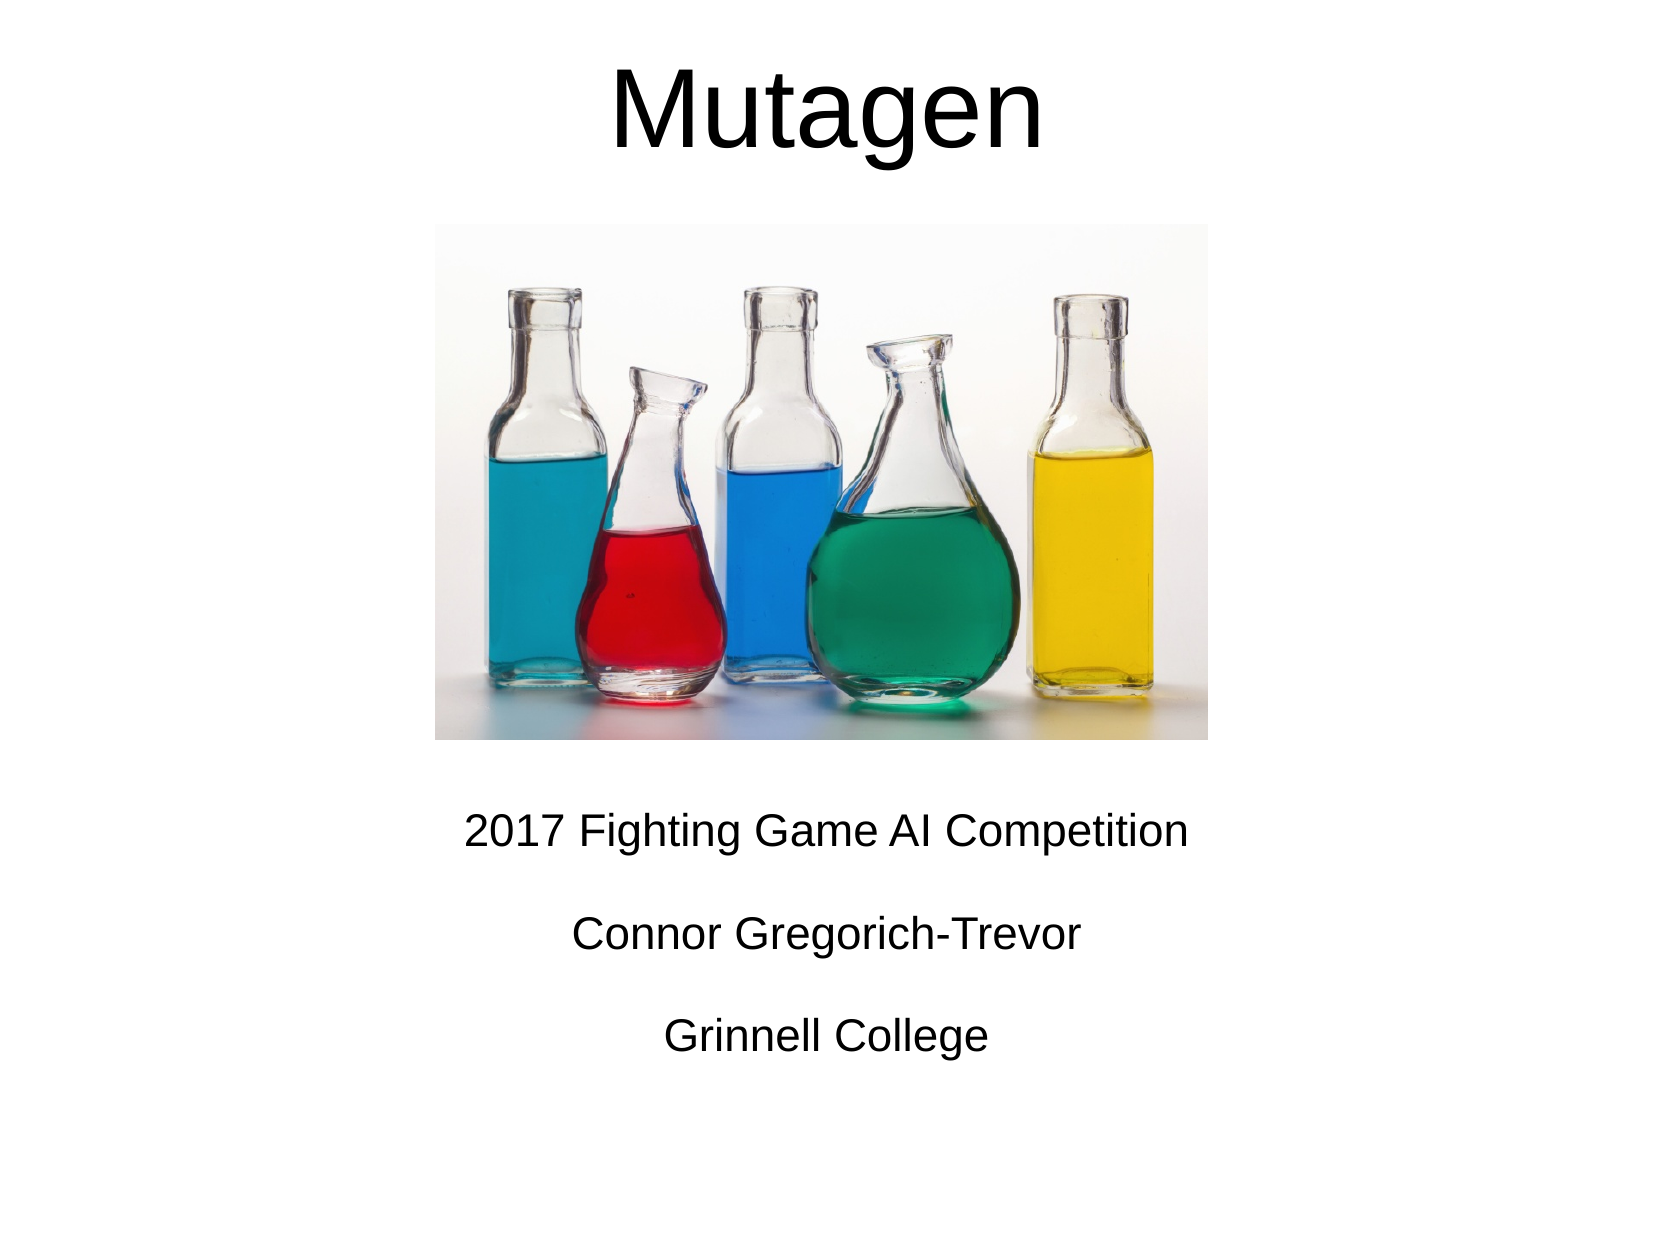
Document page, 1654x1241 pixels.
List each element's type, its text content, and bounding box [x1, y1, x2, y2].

subtitle Mutagen 2017 Fighting Game AI Competition Connor Gregorich-Trevor Grinnell College [82, 45, 1571, 1113]
picture [435, 224, 1208, 741]
